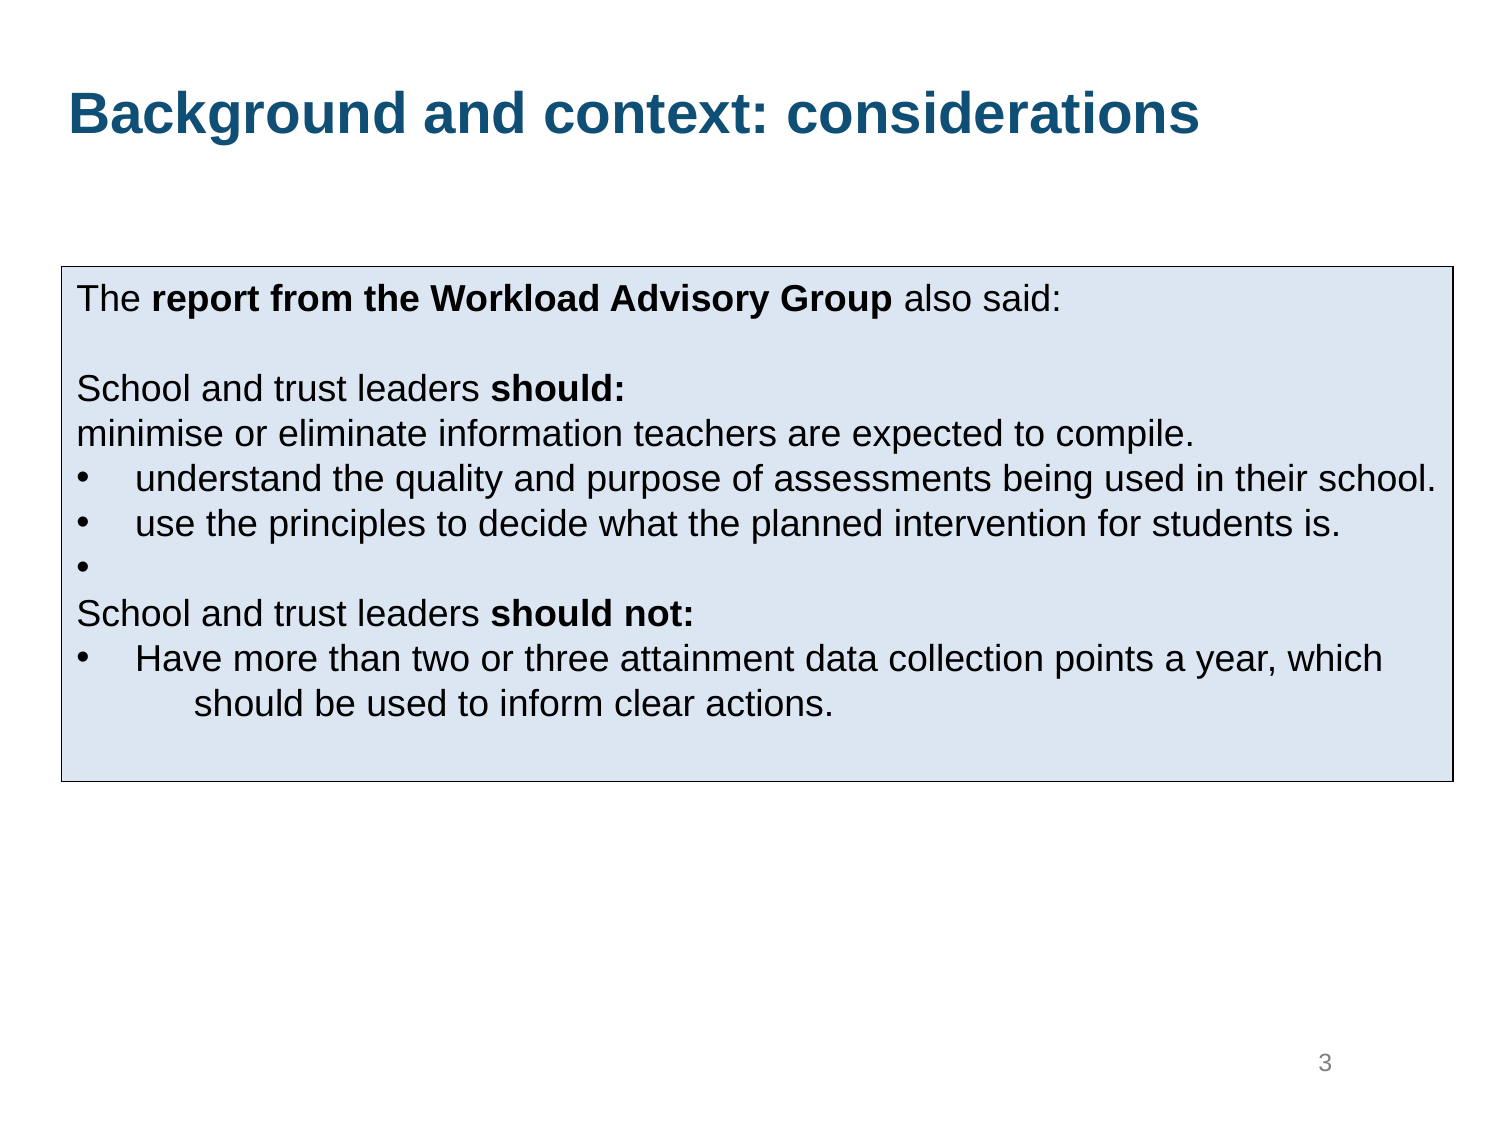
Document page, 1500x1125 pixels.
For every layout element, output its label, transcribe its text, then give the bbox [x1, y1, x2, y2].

title Background and context: considerations [53, 52, 1436, 168]
text_box [1303, 1039, 1388, 1099]
text_box The report from the Workload Advisory Group also said: School and trust leaders should: minimise or eliminate information teachers are expected to compile. understand the quality and purpose of assessments being used in their school. use the principles to decide what the planned intervention for students is. School and trust leaders should not: Have more than two or three attainment data collection points a year, which should be used to inform clear actions. [61, 266, 1453, 782]
